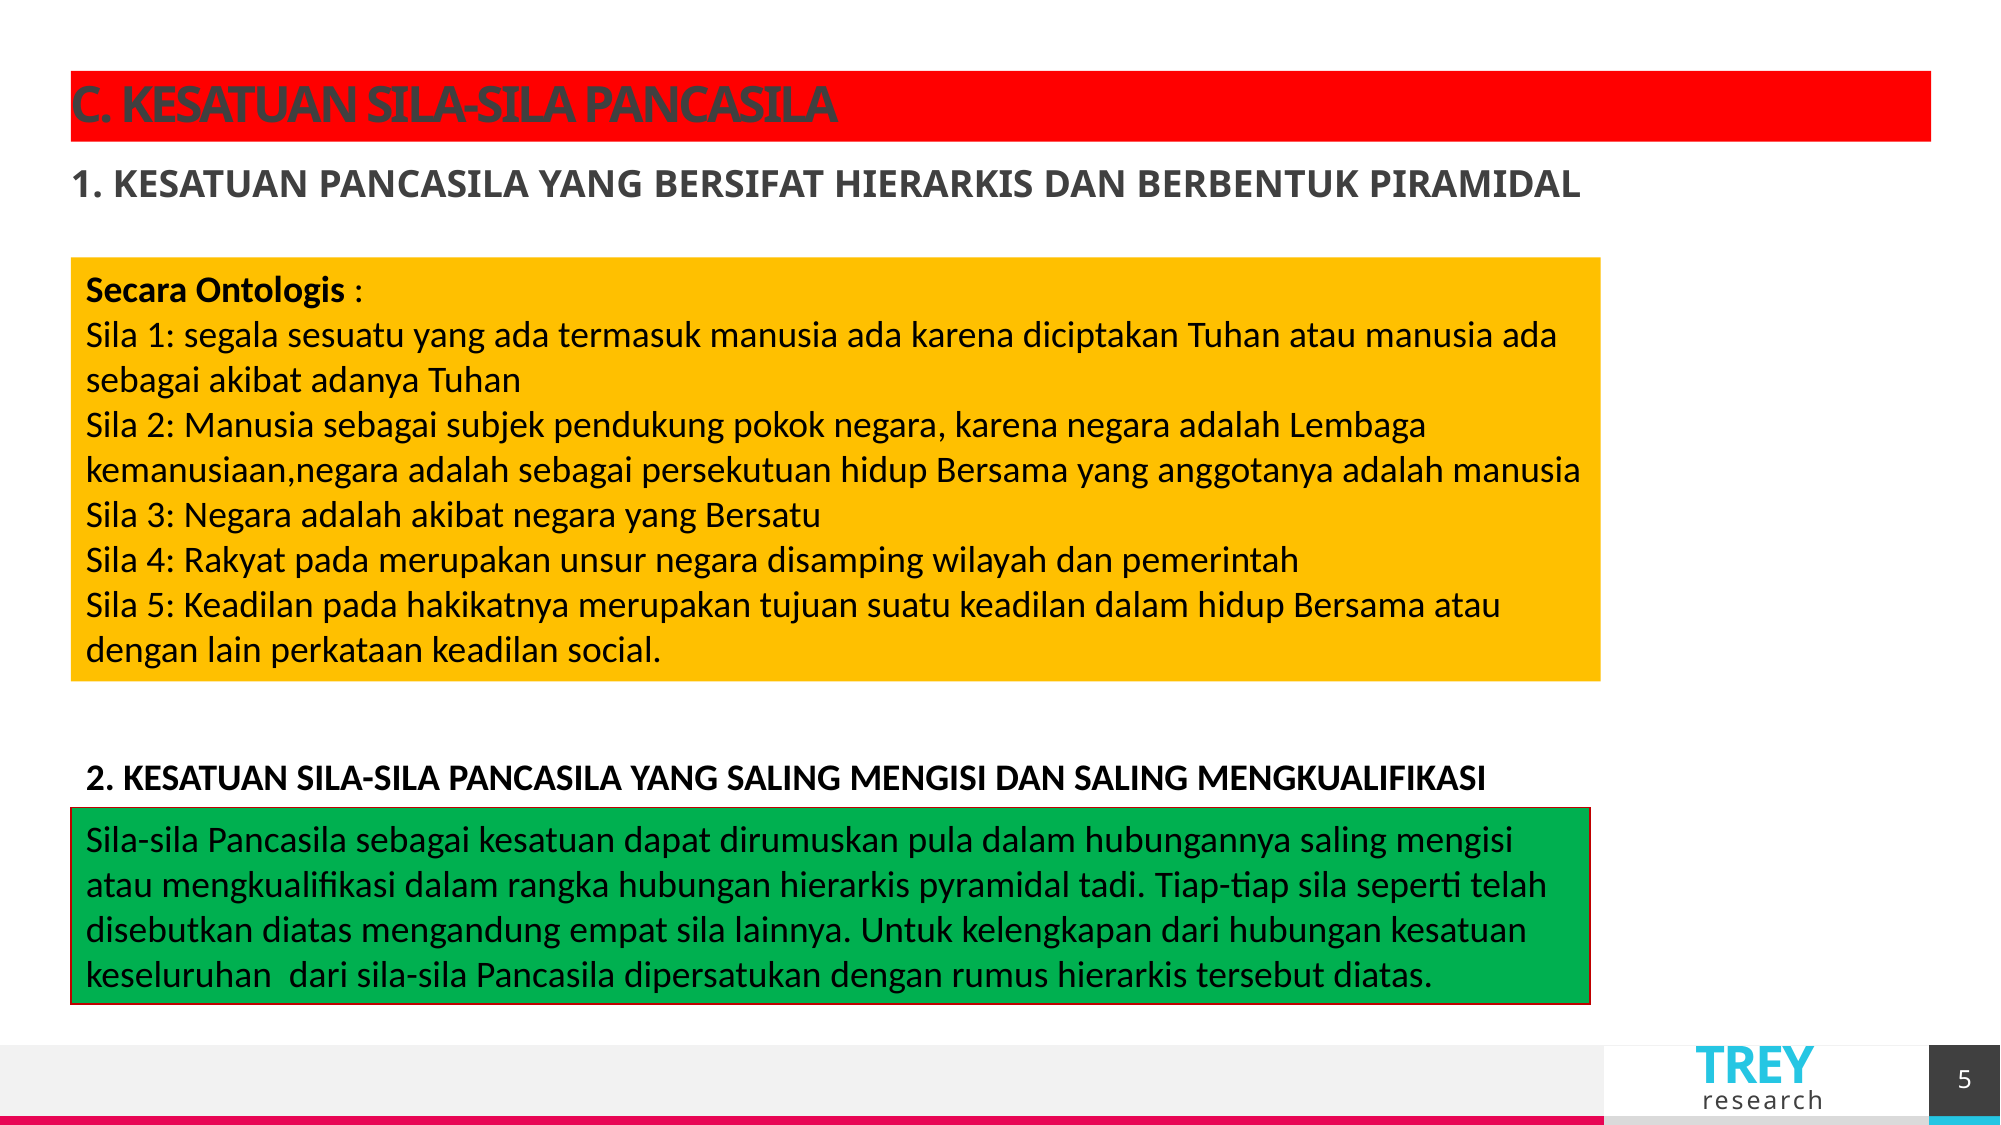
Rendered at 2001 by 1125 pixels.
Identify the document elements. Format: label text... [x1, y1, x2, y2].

text_box 2. KESATUAN SILA-SILA PANCASILA YANG SALING MENGISI DAN SALING MENGKUALIFIKASI [70, 745, 1601, 807]
list 1. KESATUAN PANCASILA YANG BERSIFAT HIERARKIS DAN BERBENTUK PIRAMIDAL [70, 165, 1918, 297]
text_box [1929, 1045, 2000, 1117]
text_box Sila-sila Pancasila sebagai kesatuan dapat dirumuskan pula dalam hubungannya saling mengisi atau mengkualifikasi dalam rangka hubungan hierarkis pyramidal tadi. Tiap-tiap sila seperti telah disebutkan diatas mengandung empat sila lainnya. Untuk kelengkapan dari hubungan kesatuan keseluruhan dari sila-sila Pancasila dipersatukan dengan rumus hierarkis tersebut diatas. [70, 807, 1591, 1005]
title C. KESATUAN SILA-SILA PANCASILA [70, 70, 1932, 142]
text_box Secara Ontologis : Sila 1: segala sesuatu yang ada termasuk manusia ada karena diciptakan Tuhan atau manusia ada sebagai akibat adanya Tuhan Sila 2: Manusia sebagai subjek pendukung pokok negara, karena negara adalah Lembaga kemanusiaan,negara adalah sebagai persekutuan hidup Bersama yang anggotanya adalah manusia Sila 3: Negara adalah akibat negara yang Bersatu Sila 4: Rakyat pada merupakan unsur negara disamping wilayah dan pemerintah Sila 5: Keadilan pada hakikatnya merupakan tujuan suatu keadilan dalam hidup Bersama atau dengan lain perkataan keadilan social. [70, 257, 1601, 682]
